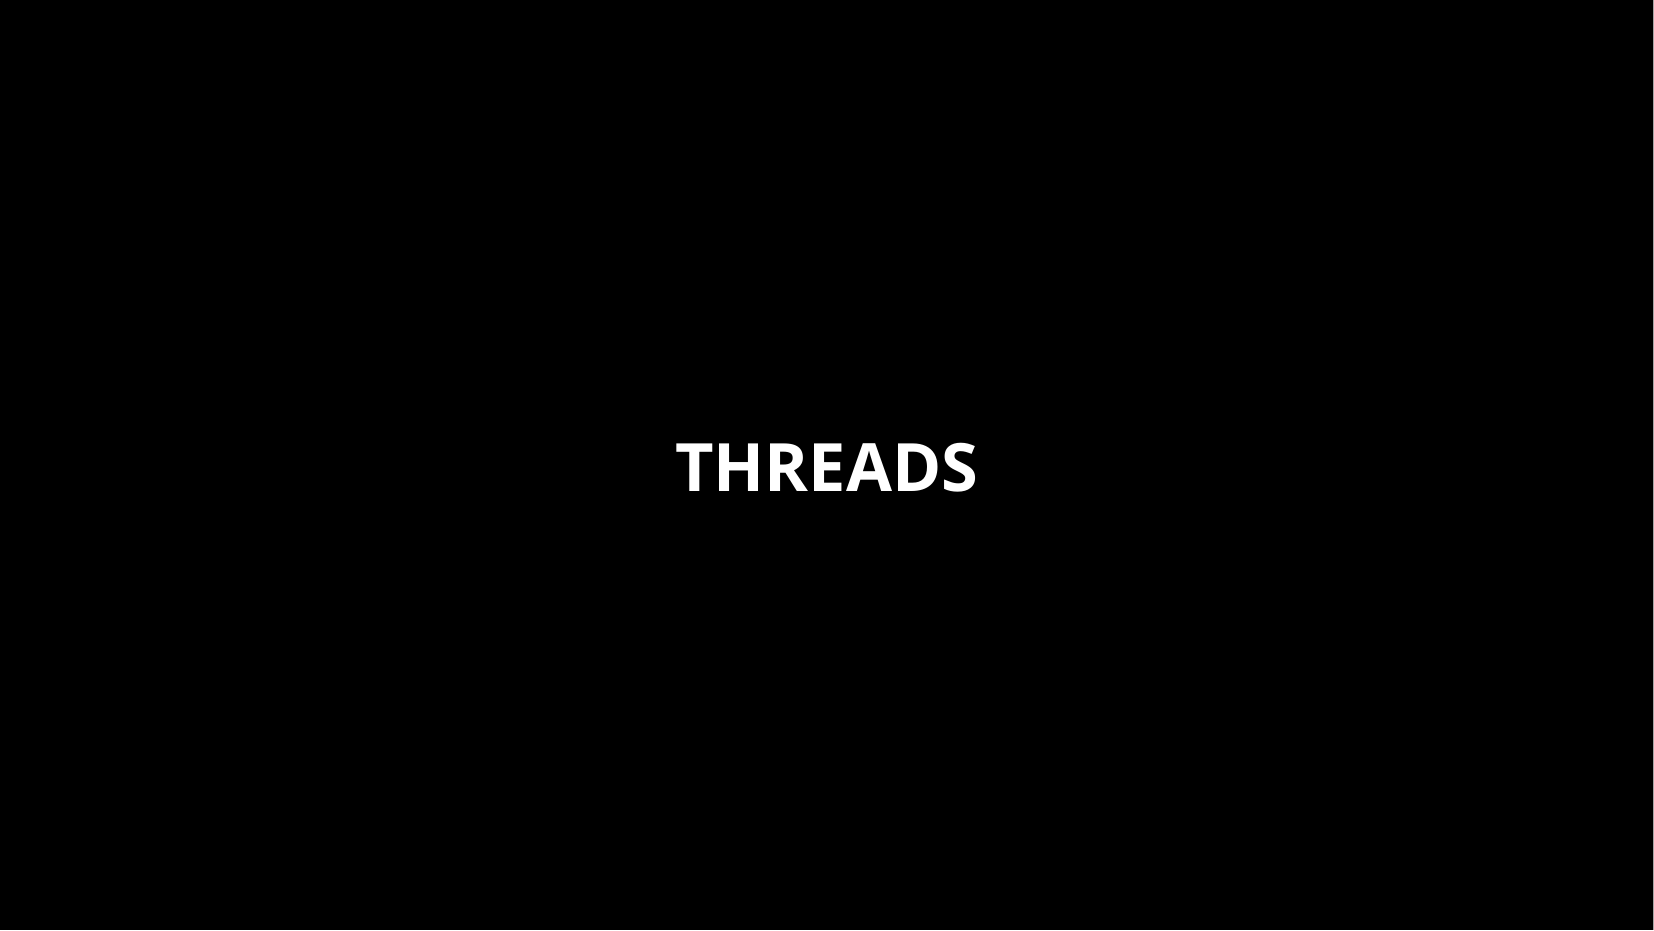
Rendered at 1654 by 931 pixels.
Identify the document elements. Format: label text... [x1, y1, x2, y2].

title THREADS [82, 387, 1571, 543]
